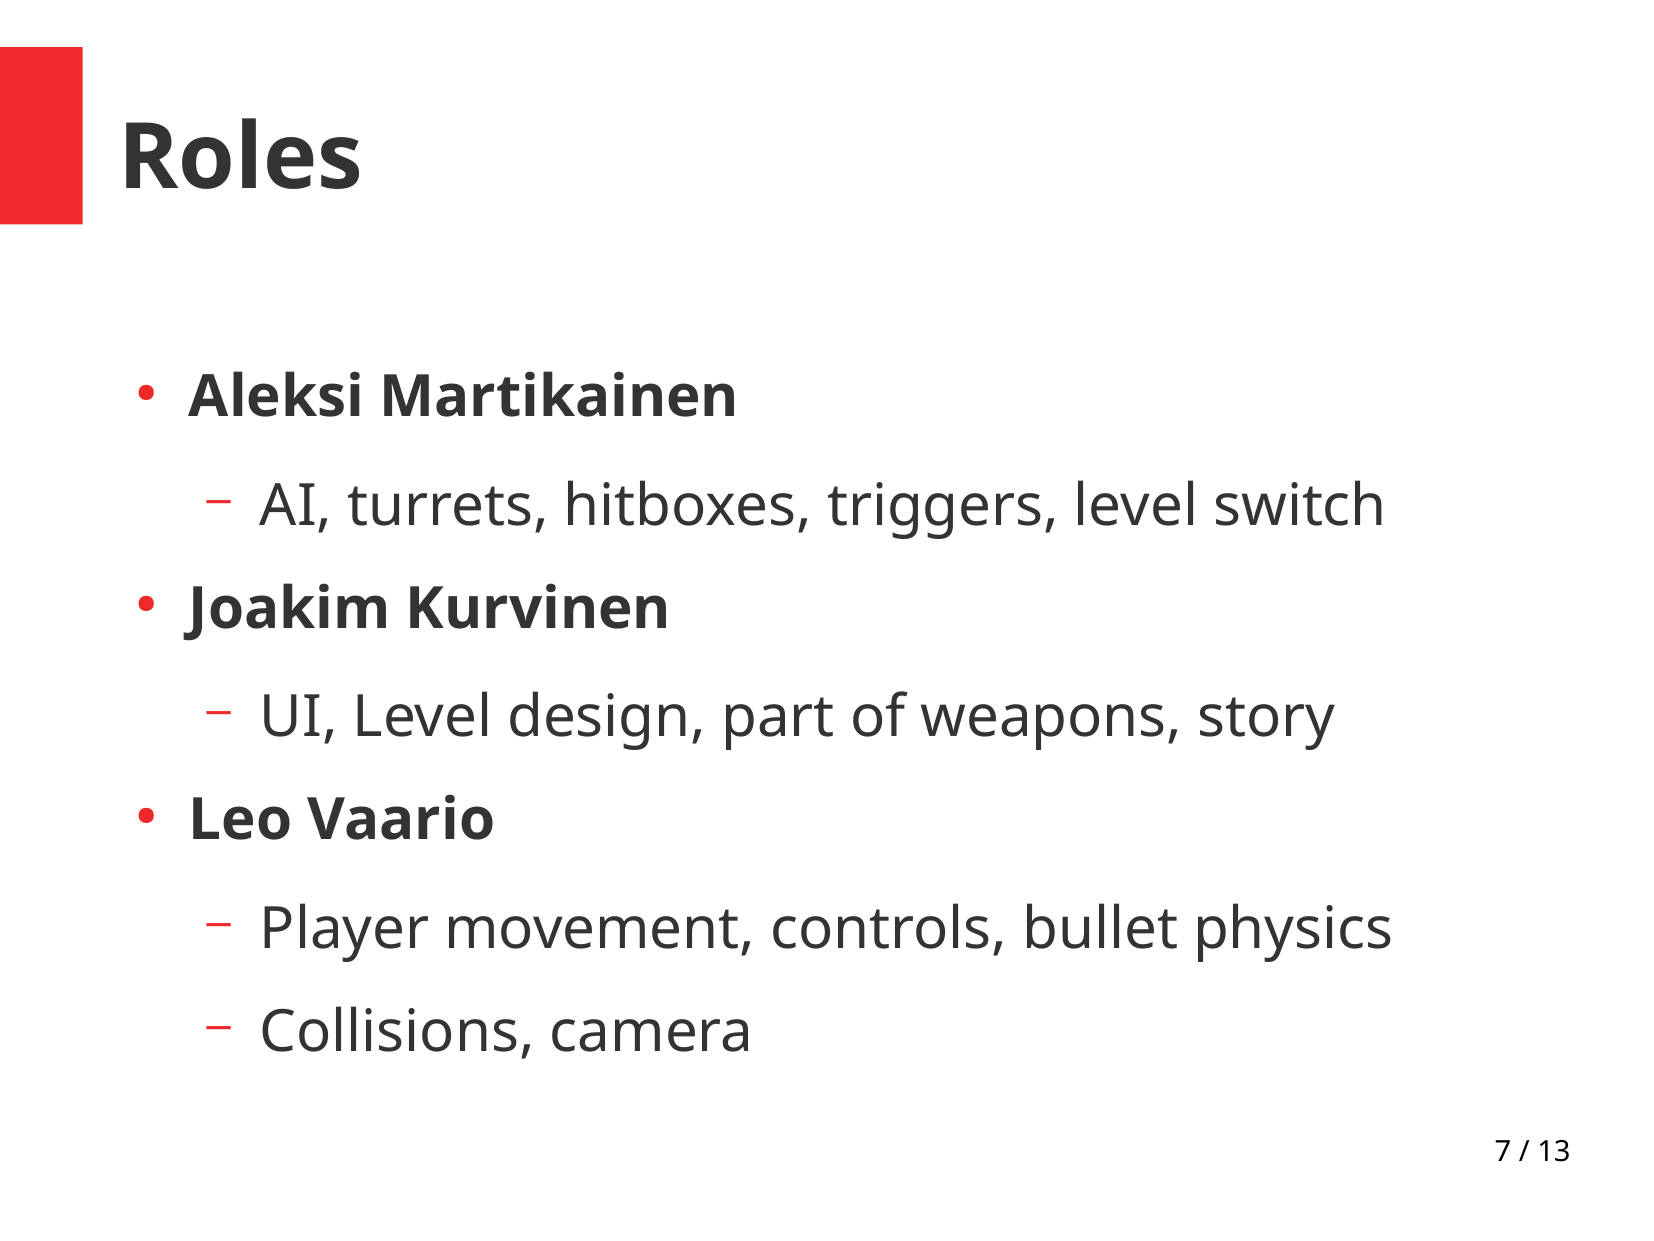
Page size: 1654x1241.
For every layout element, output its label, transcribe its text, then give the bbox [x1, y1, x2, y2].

list Aleksi Martikainen AI, turrets, hitboxes, triggers, level switch Joakim Kurvinen UI, Level design, part of weapons, story Leo Vaario Player movement, controls, bullet physics Collisions, camera [118, 354, 1536, 1074]
title Roles [118, 49, 1571, 257]
